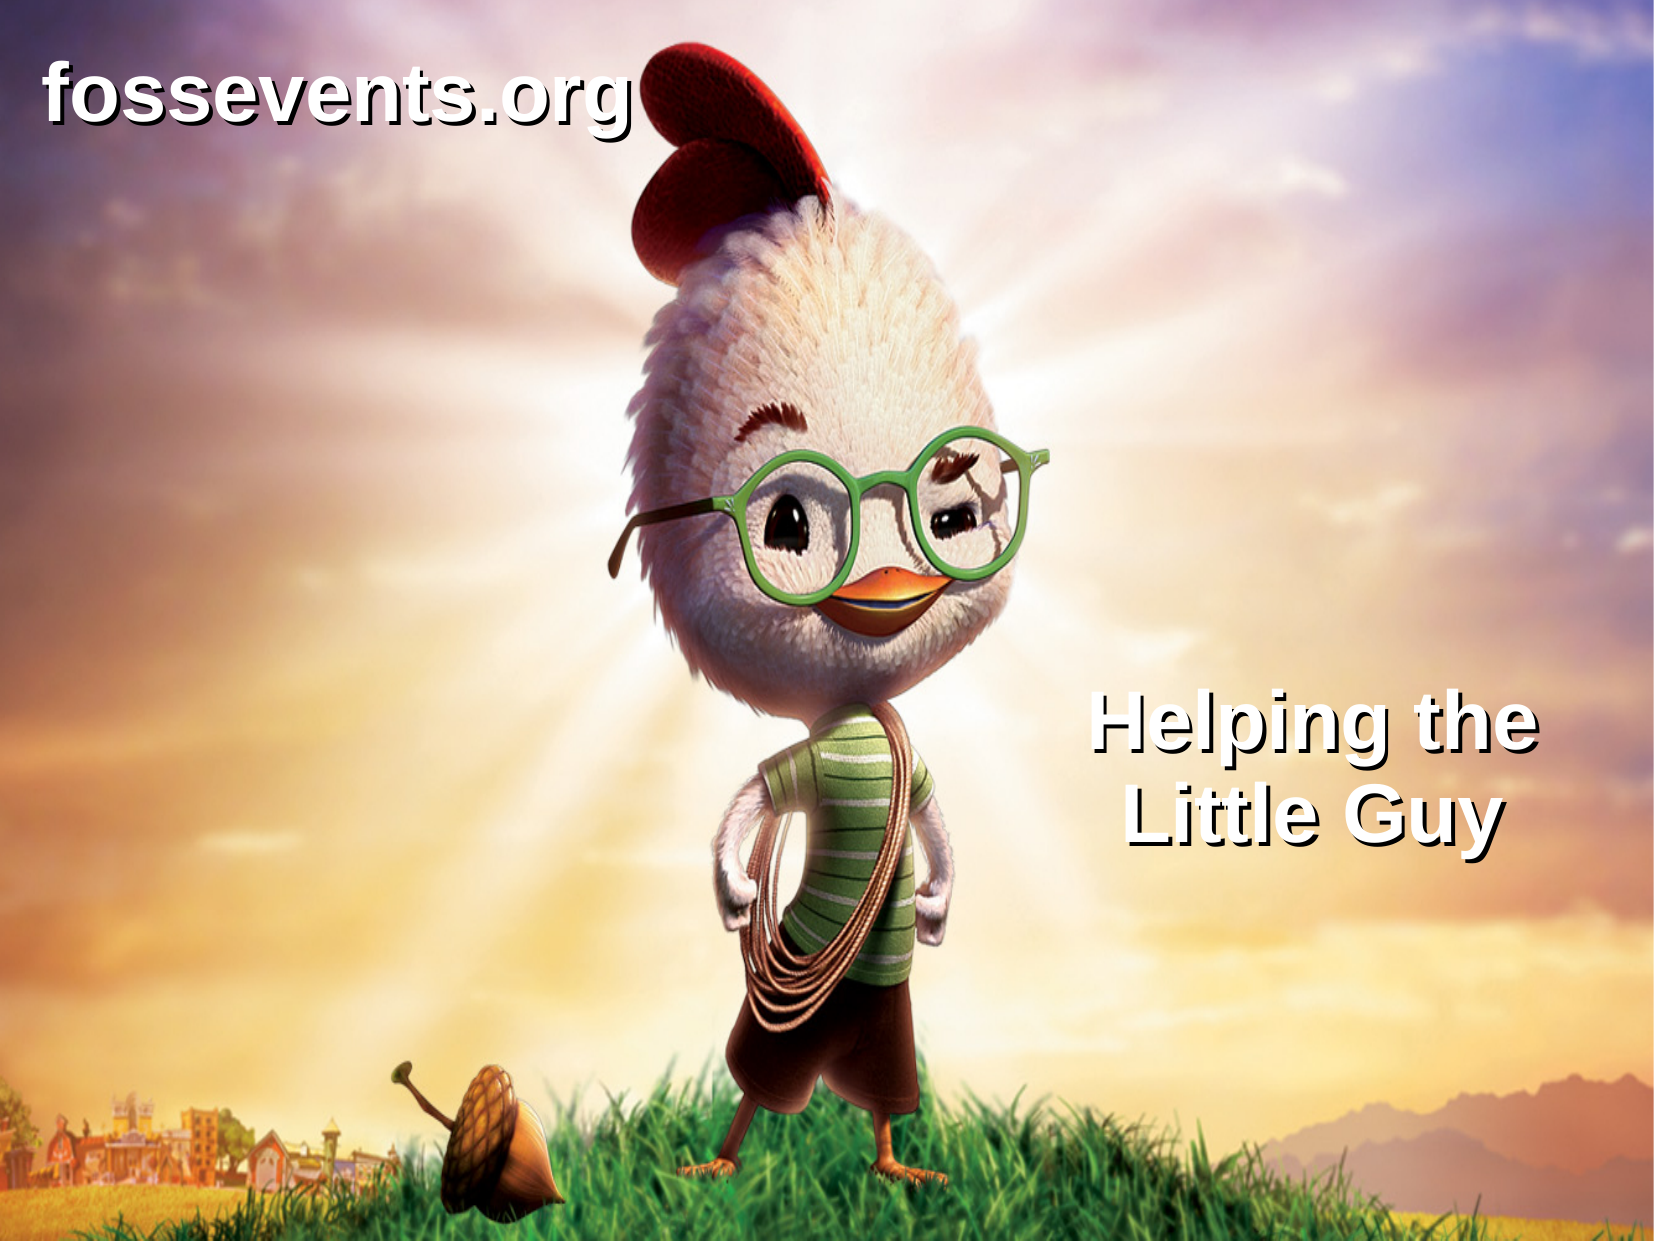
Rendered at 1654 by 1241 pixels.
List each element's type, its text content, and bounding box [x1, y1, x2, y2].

text_box Helping the Little Guy [975, 660, 1651, 875]
subtitle fossevents.org [0, 34, 676, 226]
picture [0, 0, 1654, 1241]
